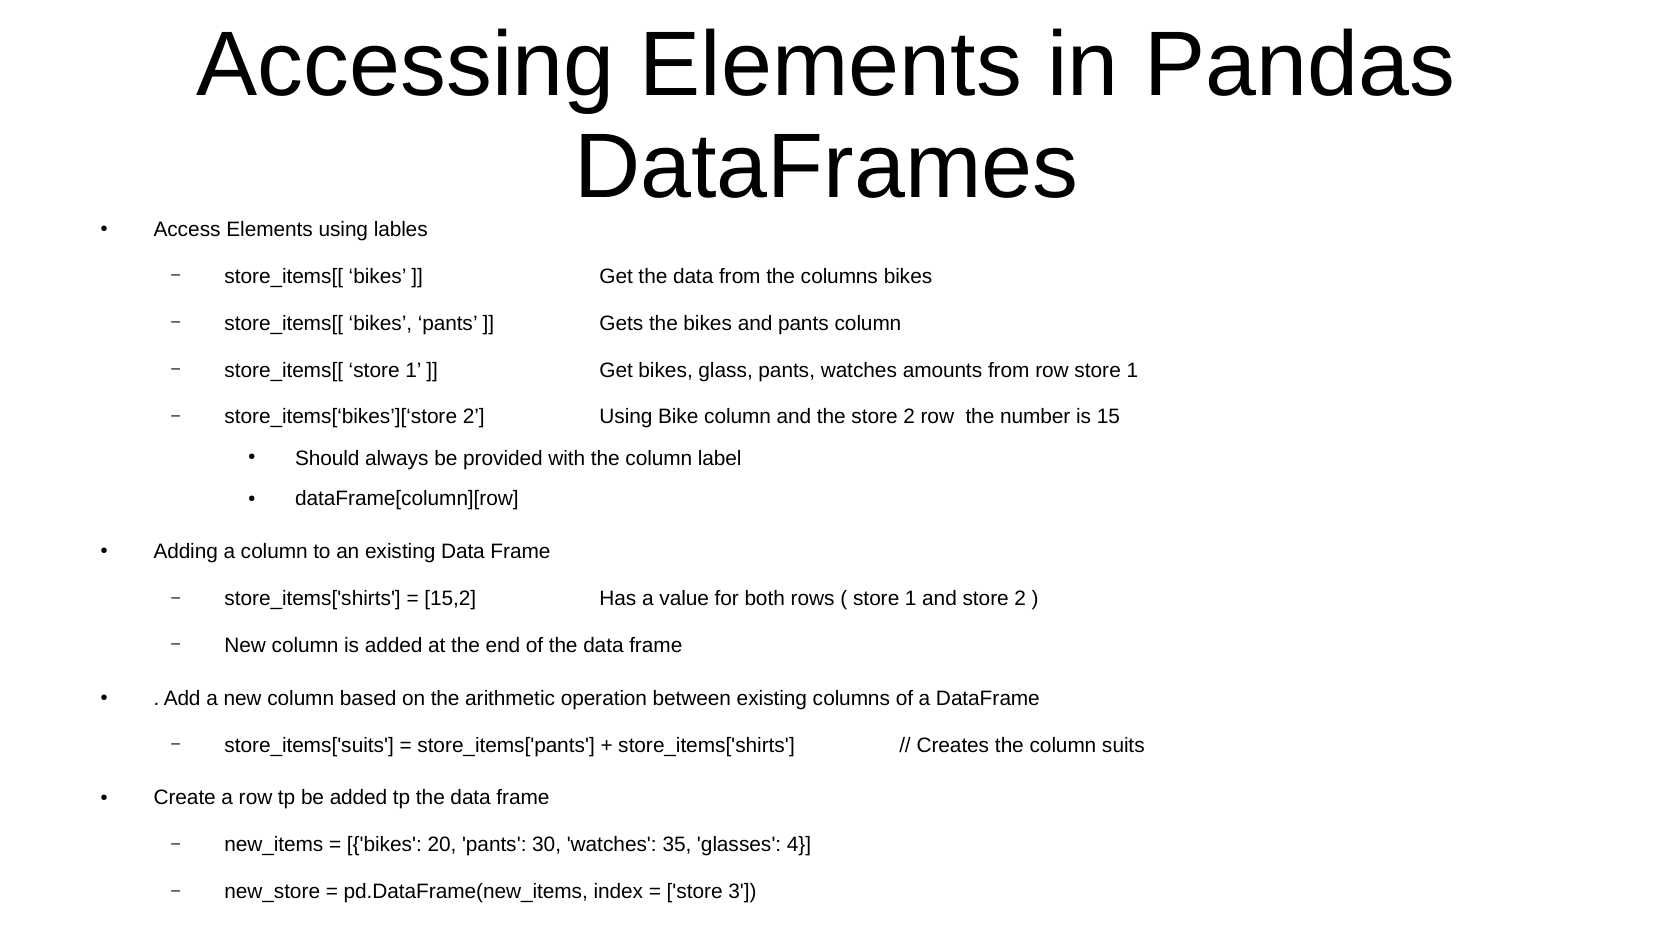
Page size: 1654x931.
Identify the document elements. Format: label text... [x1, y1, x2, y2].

title Accessing Elements in Pandas DataFrames [82, 12, 1571, 217]
list Access Elements using lables store_items[[ ‘bikes’ ]] Get the data from the columns bikes store_items[[ ‘bikes’, ‘pants’ ]] Gets the bikes and pants column store_items[[ ‘store 1’ ]] Get bikes, glass, pants, watches amounts from row store 1 store_items[‘bikes’][‘store 2’] Using Bike column and the store 2 row the number is 15 Should always be provided with the column label dataFrame[column][row] Adding a column to an existing Data Frame store_items['shirts'] = [15,2] Has a value for both rows ( store 1 and store 2 ) New column is added at the end of the data frame . Add a new column based on the arithmetic operation between existing columns of a DataFrame store_items['suits'] = store_items['pants'] + store_items['shirts'] // Creates the column suits Create a row tp be added tp the data frame new_items = [{'bikes': 20, 'pants': 30, 'watches': 35, 'glasses': 4}] new_store = pd.DataFrame(new_items, index = ['store 3']) [82, 217, 1636, 916]
